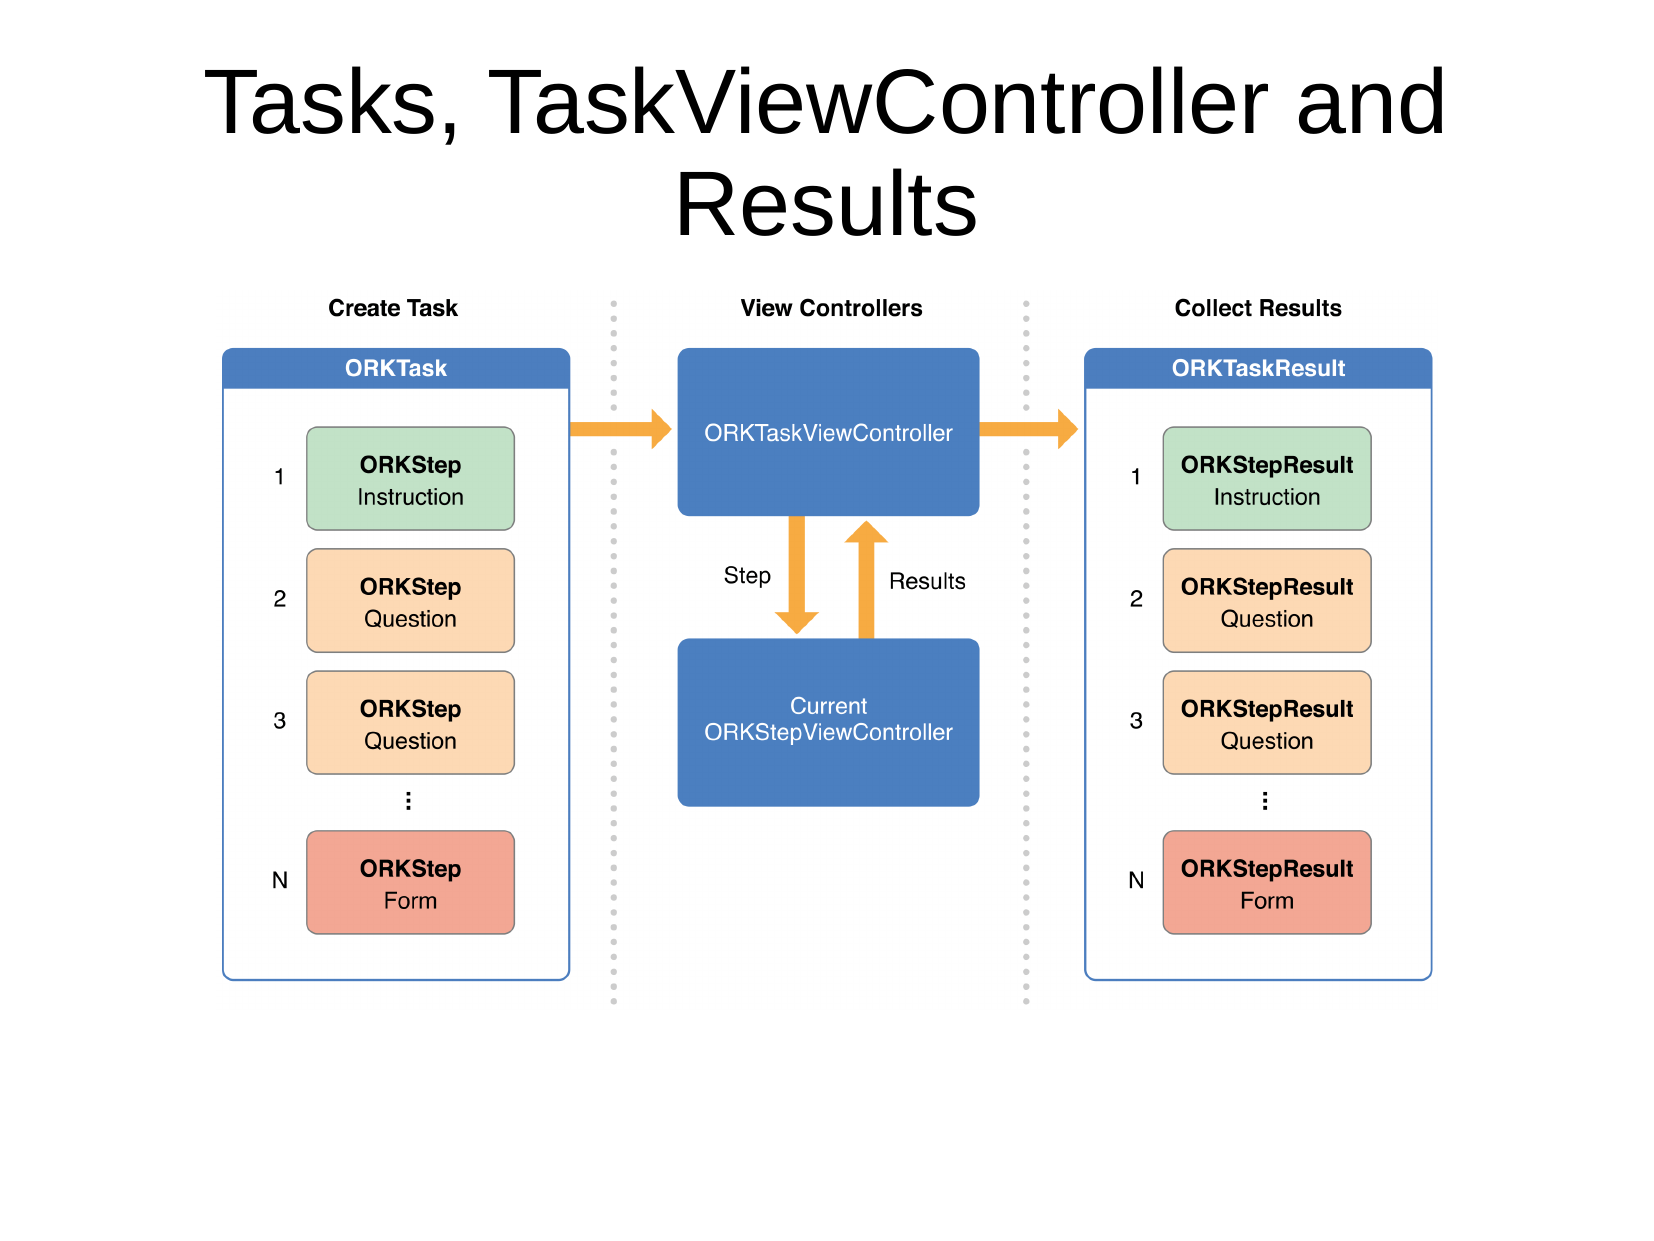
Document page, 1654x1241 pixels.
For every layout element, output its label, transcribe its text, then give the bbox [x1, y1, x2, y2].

title Tasks, TaskViewController and Results [82, 49, 1571, 257]
picture [216, 290, 1438, 1010]
